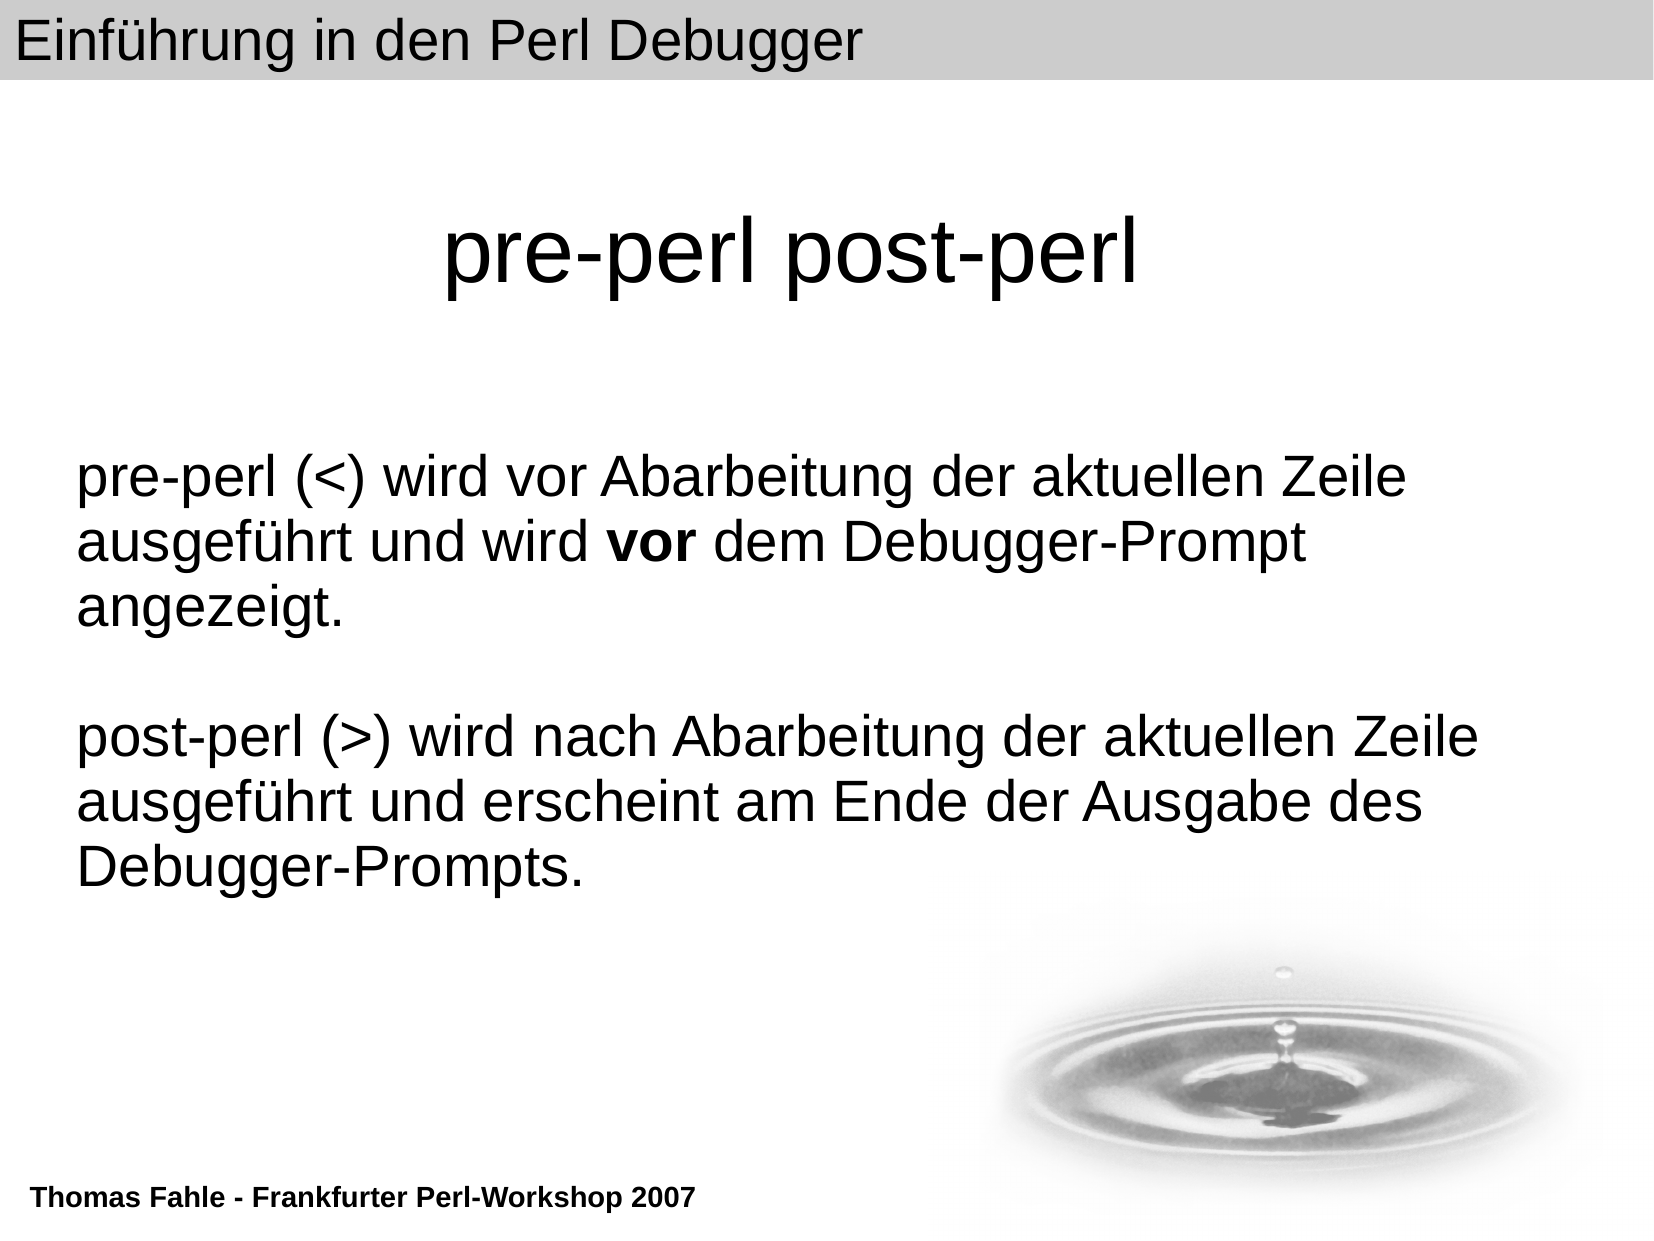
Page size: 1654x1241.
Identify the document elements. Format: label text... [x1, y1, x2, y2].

picture [0, 80, 1654, 1241]
title pre-perl post-perl [47, 154, 1536, 347]
subtitle pre-perl (<) wird vor Abarbeitung der aktuellen Zeile ausgeführt und wird vor dem Debugger-Prompt angezeigt. post-perl (>) wird nach Abarbeitung der aktuellen Zeile ausgeführt und erscheint am Ende der Ausgabe des Debugger-Prompts. [76, 375, 1565, 968]
